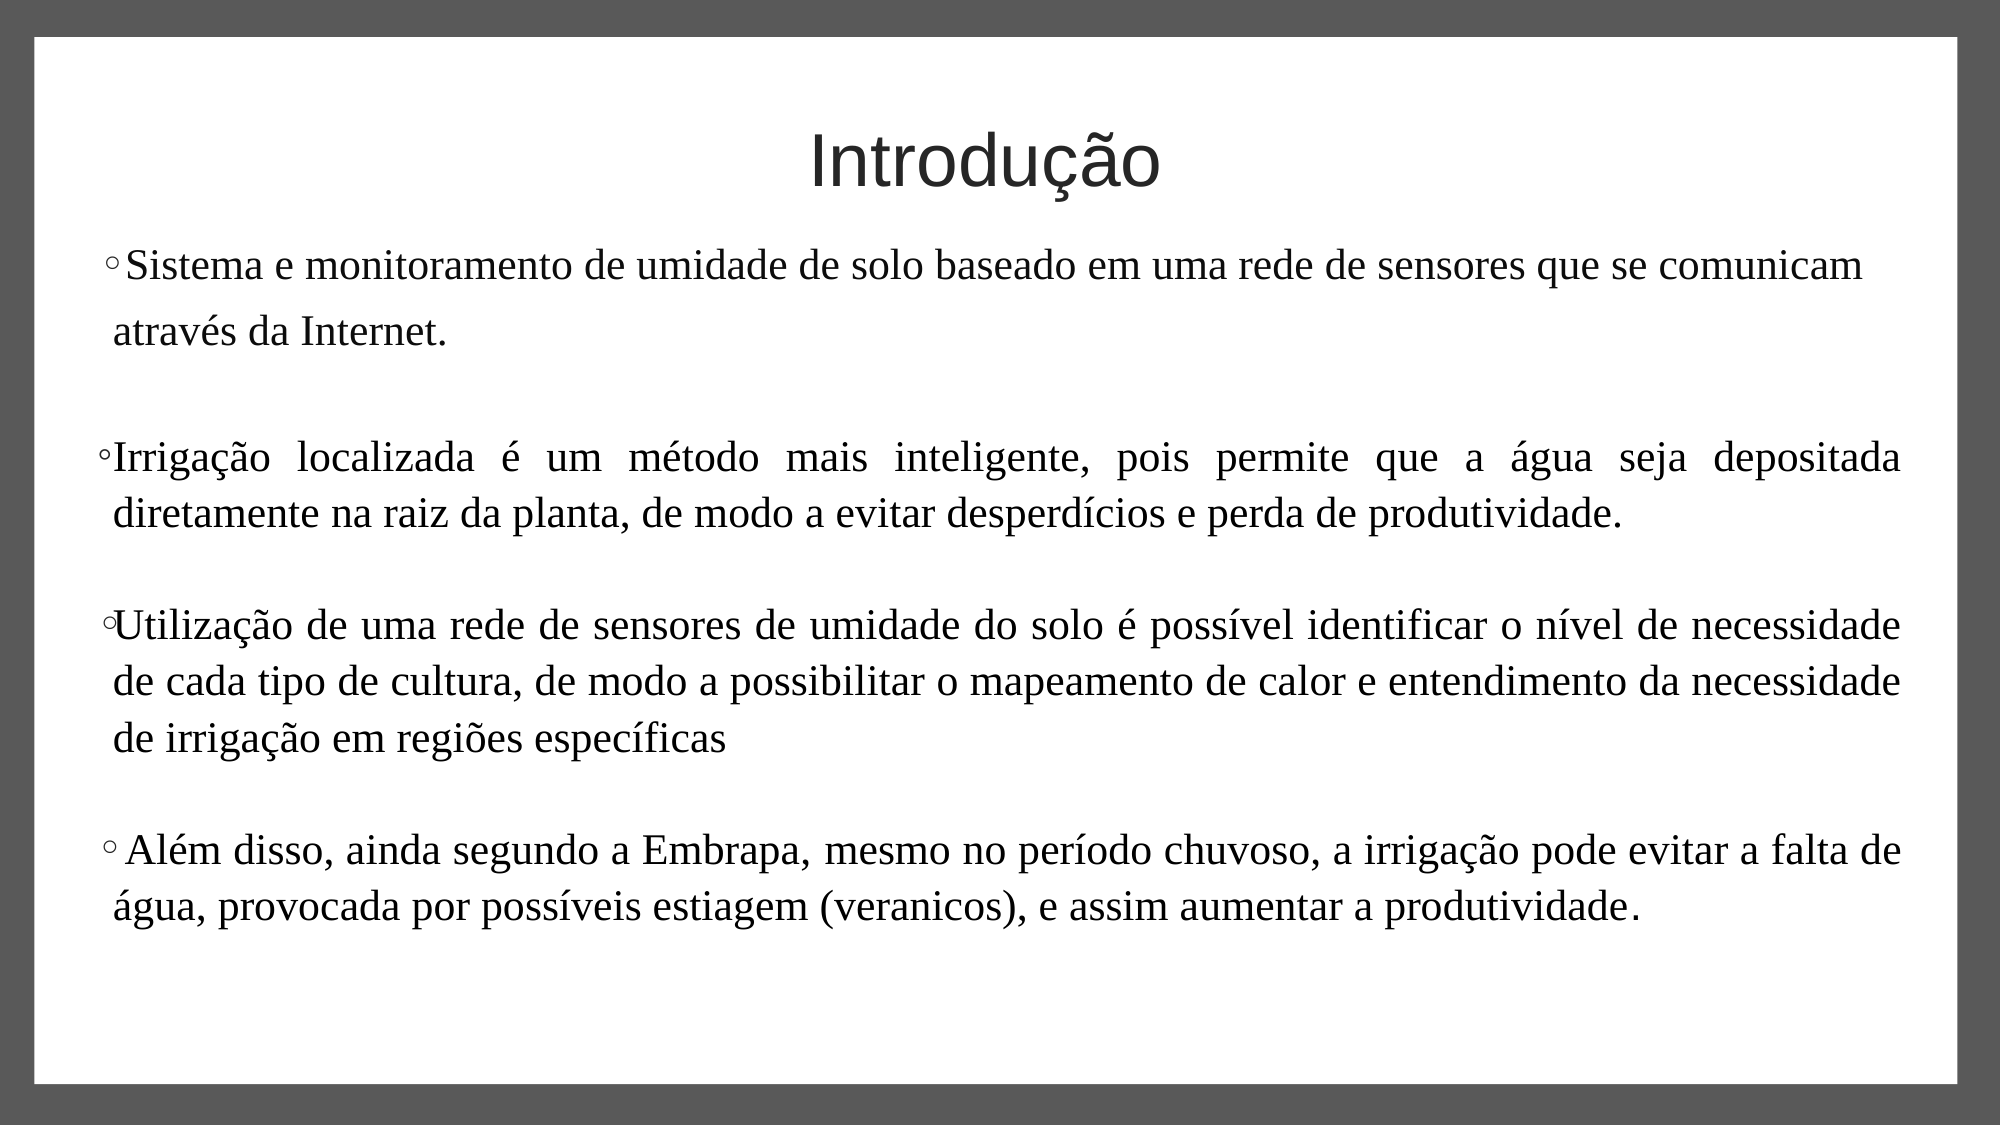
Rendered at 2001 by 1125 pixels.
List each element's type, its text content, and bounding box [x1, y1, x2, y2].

list Sistema e monitoramento de umidade de solo baseado em uma rede de sensores que se comunicam através da Internet. Irrigação localizada é um método mais inteligente, pois permite que a água seja depositada diretamente na raiz da planta, de modo a evitar desperdícios e perda de produtividade. Utilização de uma rede de sensores de umidade do solo é possível identificar o nível de necessidade de cada tipo de cultura, de modo a possibilitar o mapeamento de calor e entendimento da necessidade de irrigação em regiões específicas Além disso, ainda segundo a Embrapa, mesmo no período chuvoso, a irrigação pode evitar a falta de água, provocada por possíveis estiagem (veranicos), e assim aumentar a produtividade. [82, 215, 1918, 1061]
text_box [0, 0, 2000, 1125]
title Introdução [192, 37, 1800, 215]
